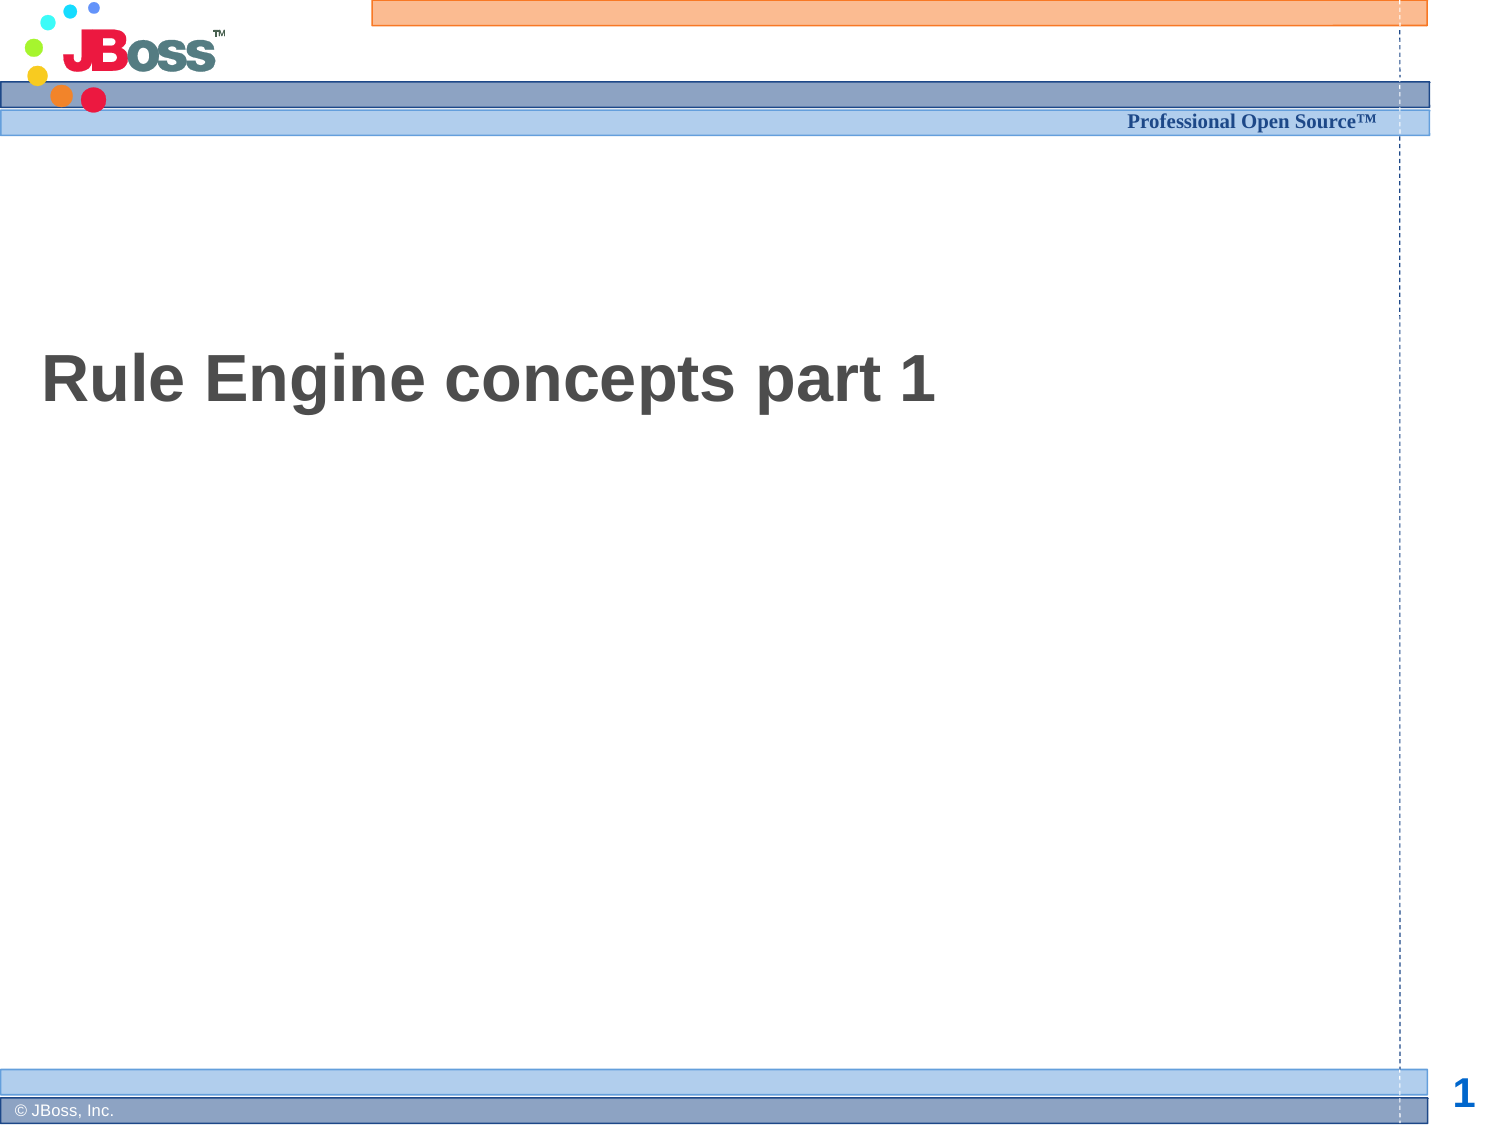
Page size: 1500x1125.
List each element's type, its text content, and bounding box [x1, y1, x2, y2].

title Rule Engine concepts part 1 [41, 295, 1329, 461]
